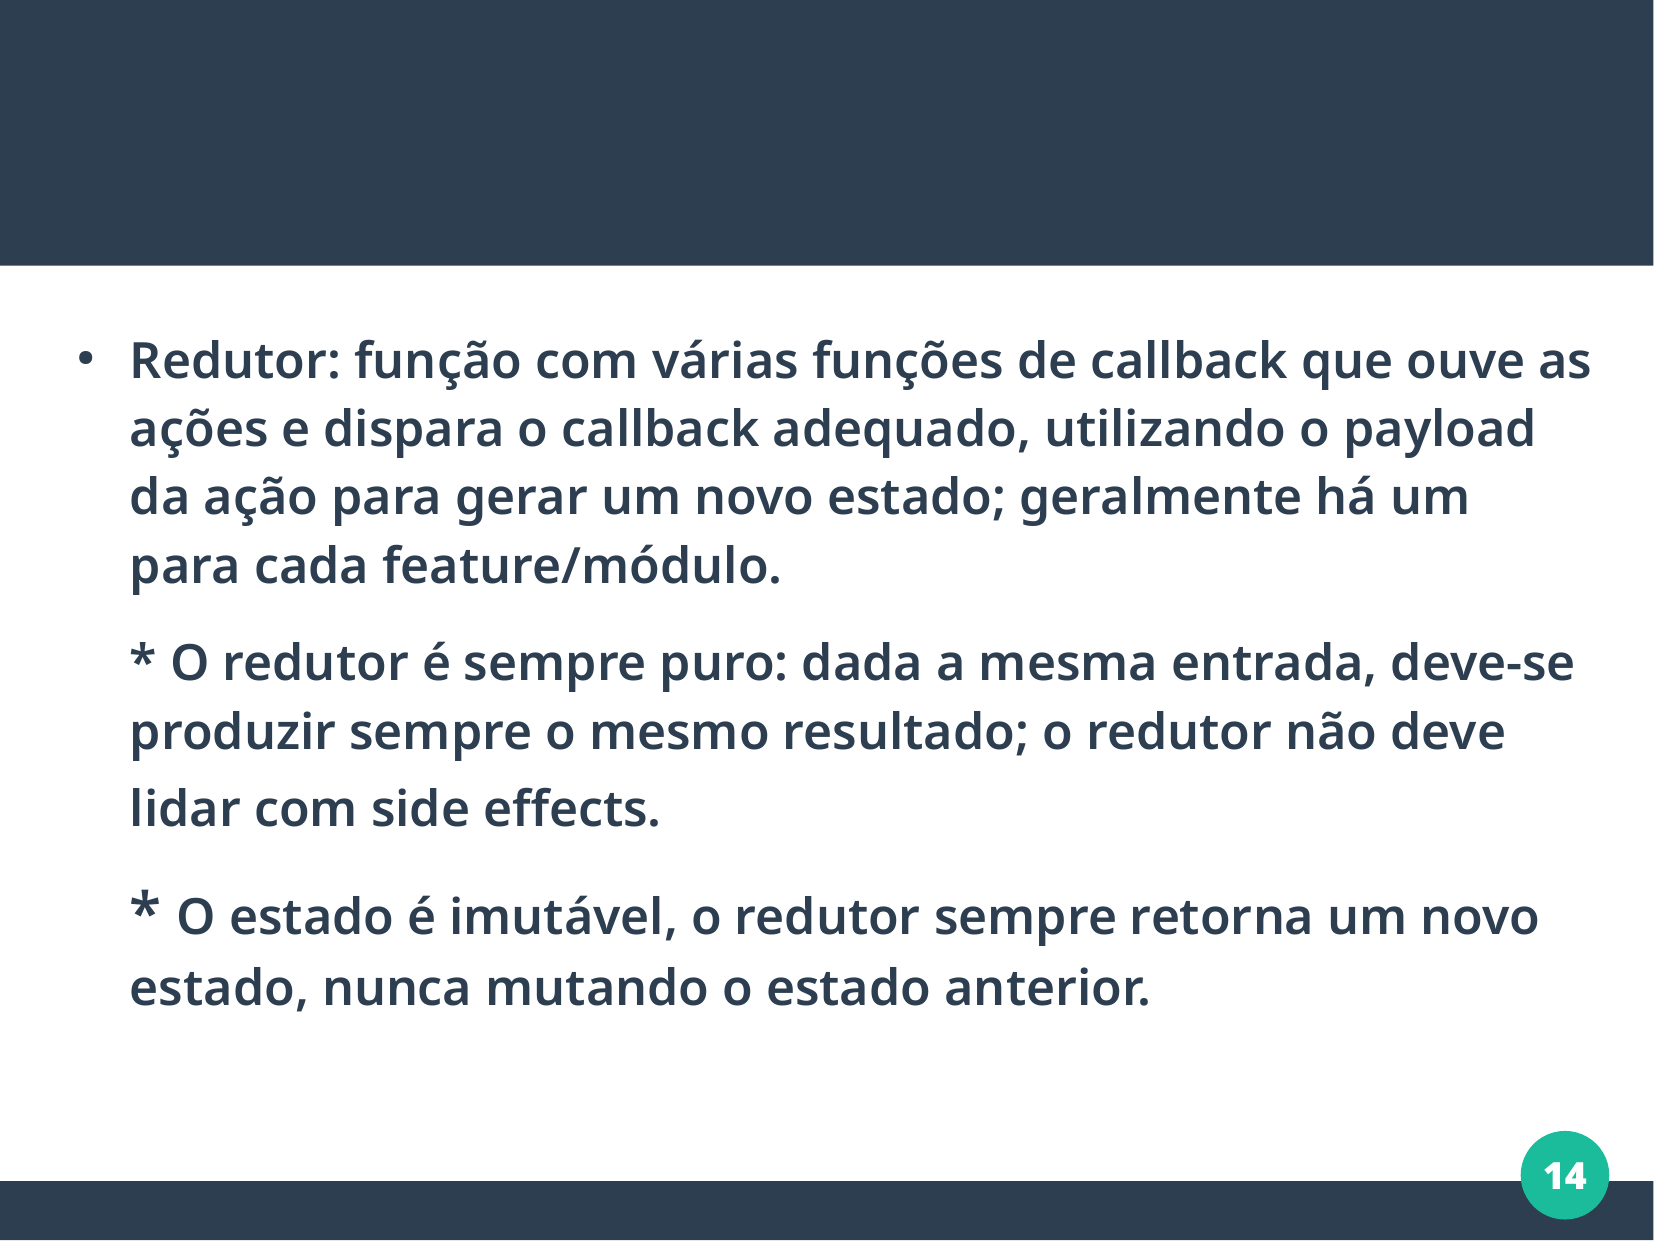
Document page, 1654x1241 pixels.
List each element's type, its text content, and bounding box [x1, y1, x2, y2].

list Redutor: função com várias funções de callback que ouve as ações e dispara o callback adequado, utilizando o payload da ação para gerar um novo estado; geralmente há um para cada feature/módulo. * O redutor é sempre puro: dada a mesma entrada, deve-se produzir sempre o mesmo resultado; o redutor não deve lidar com side effects. * O estado é imutável, o redutor sempre retorna um novo estado, nunca mutando o estado anterior. [59, 324, 1595, 1152]
